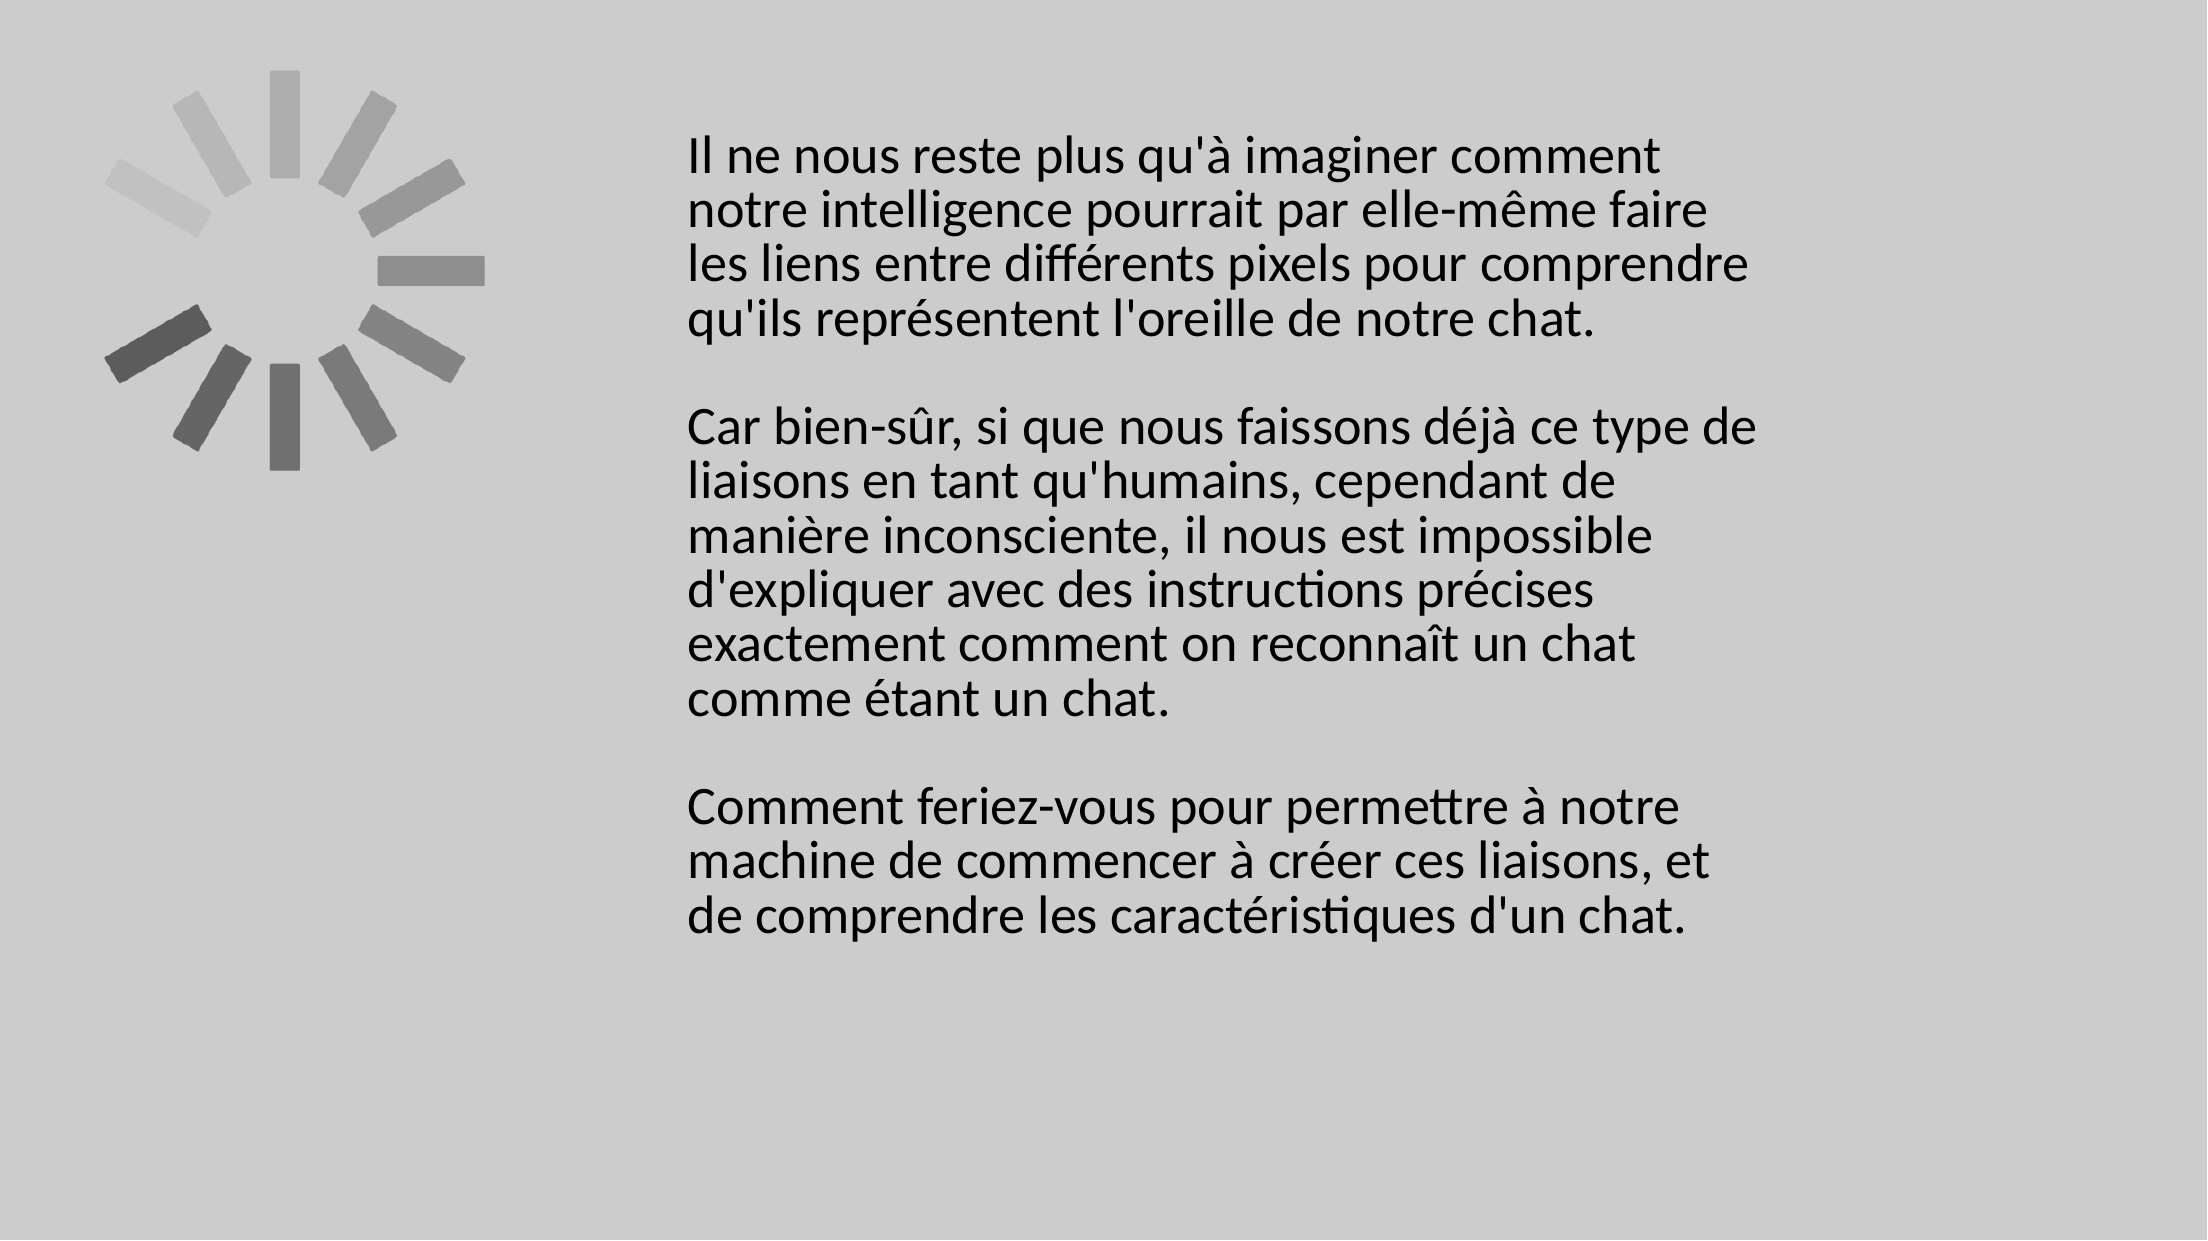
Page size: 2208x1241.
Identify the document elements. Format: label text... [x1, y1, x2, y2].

text_box Il ne nous reste plus qu'à imaginer comment notre intelligence pourrait par elle-même faire les liens entre différents pixels pour comprendre qu'ils représentent l'oreille de notre chat. Car bien-sûr, si que nous faissons déjà ce type de liaisons en tant qu'humains, cependant de manière inconsciente, il nous est impossible d'expliquer avec des instructions précises exactement comment on reconnaît un chat comme étant un chat. Comment feriez-vous pour permettre à notre machine de commencer à créer ces liaisons, et de comprendre les caractéristiques d'un chat. [673, 125, 1796, 1134]
picture [84, 70, 485, 471]
